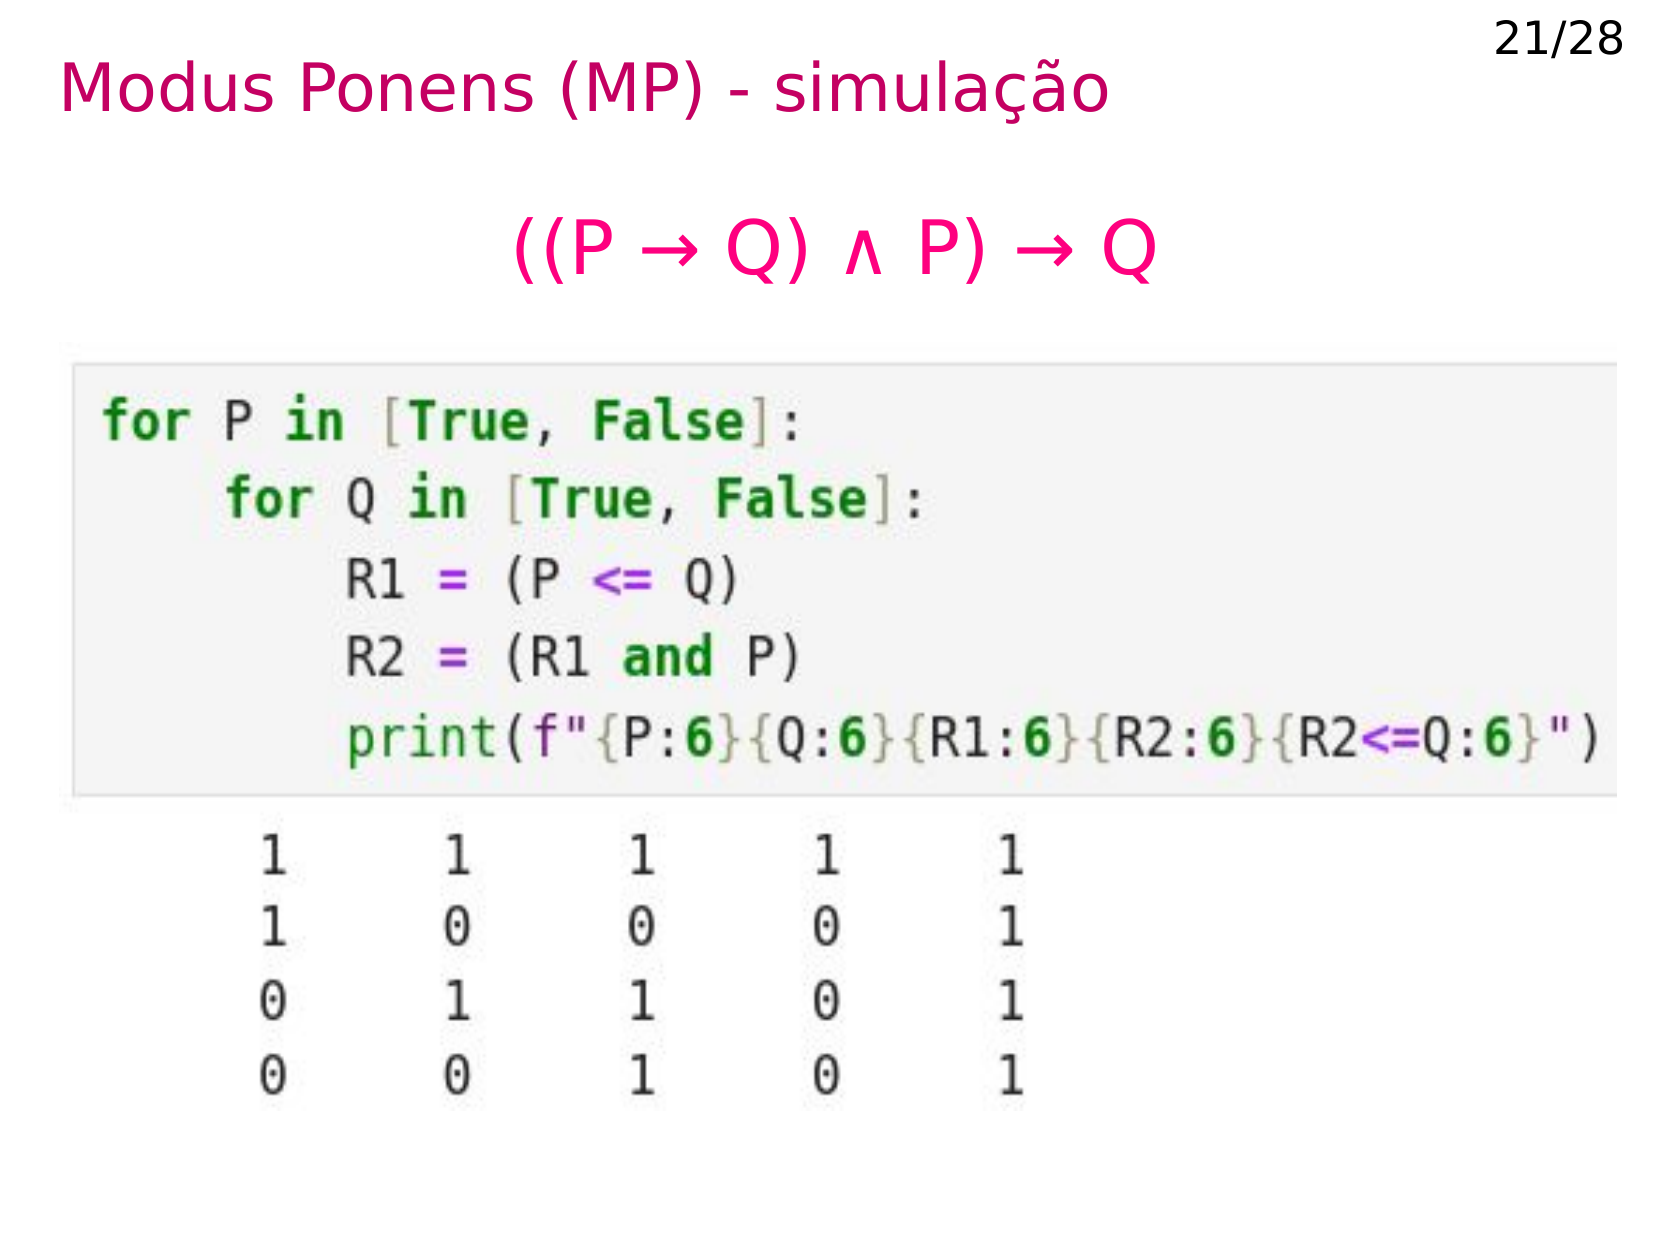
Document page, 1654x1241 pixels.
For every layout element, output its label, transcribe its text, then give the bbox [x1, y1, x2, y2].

text_box ((P → Q) ∧ P) → Q [496, 153, 1241, 319]
title Modus Ponens (MP) - simulação [59, 29, 1625, 148]
picture [59, 342, 1617, 1111]
